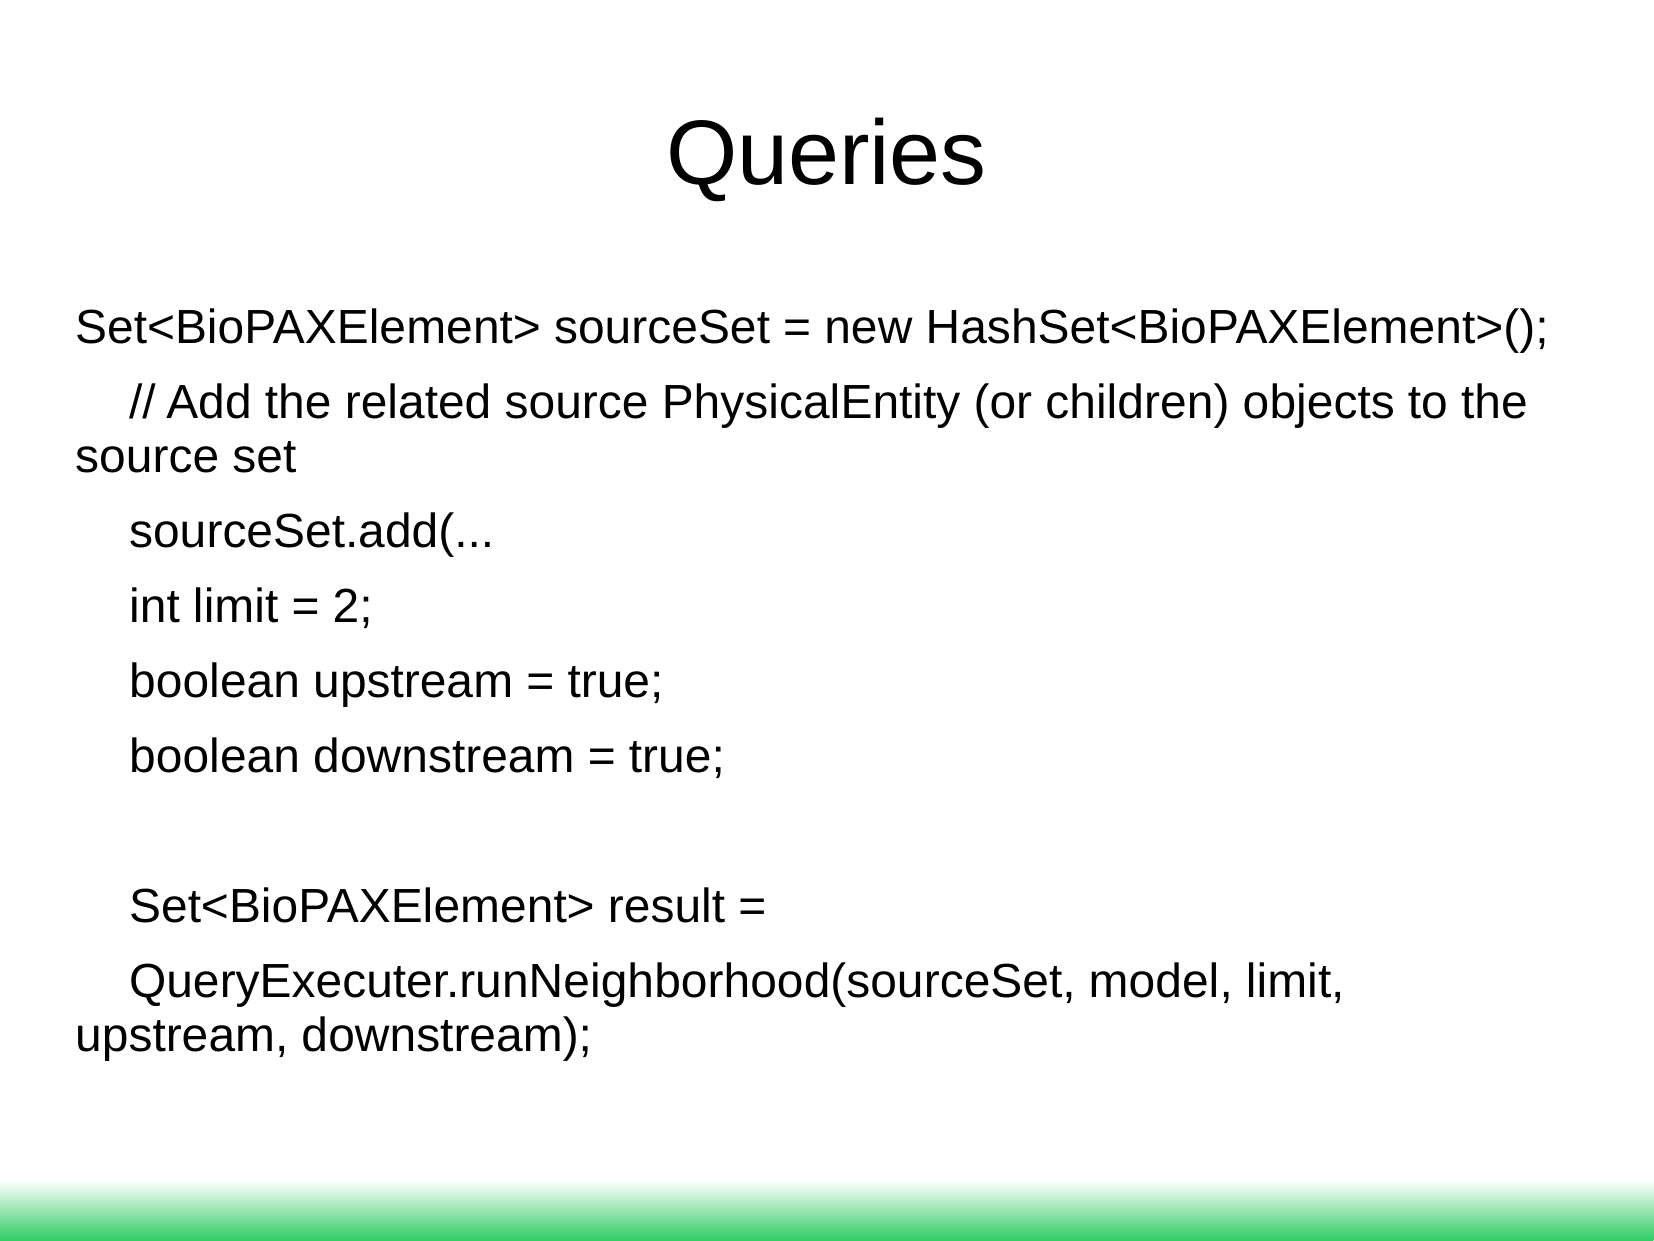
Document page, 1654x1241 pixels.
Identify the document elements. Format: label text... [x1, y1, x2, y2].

list Set<BioPAXElement> sourceSet = new HashSet<BioPAXElement>(); // Add the related source PhysicalEntity (or children) objects to the source set sourceSet.add(... int limit = 2; boolean upstream = true; boolean downstream = true; Set<BioPAXElement> result = QueryExecuter.runNeighborhood(sourceSet, model, limit, upstream, downstream); [75, 300, 1571, 1109]
title Queries [82, 49, 1571, 257]
